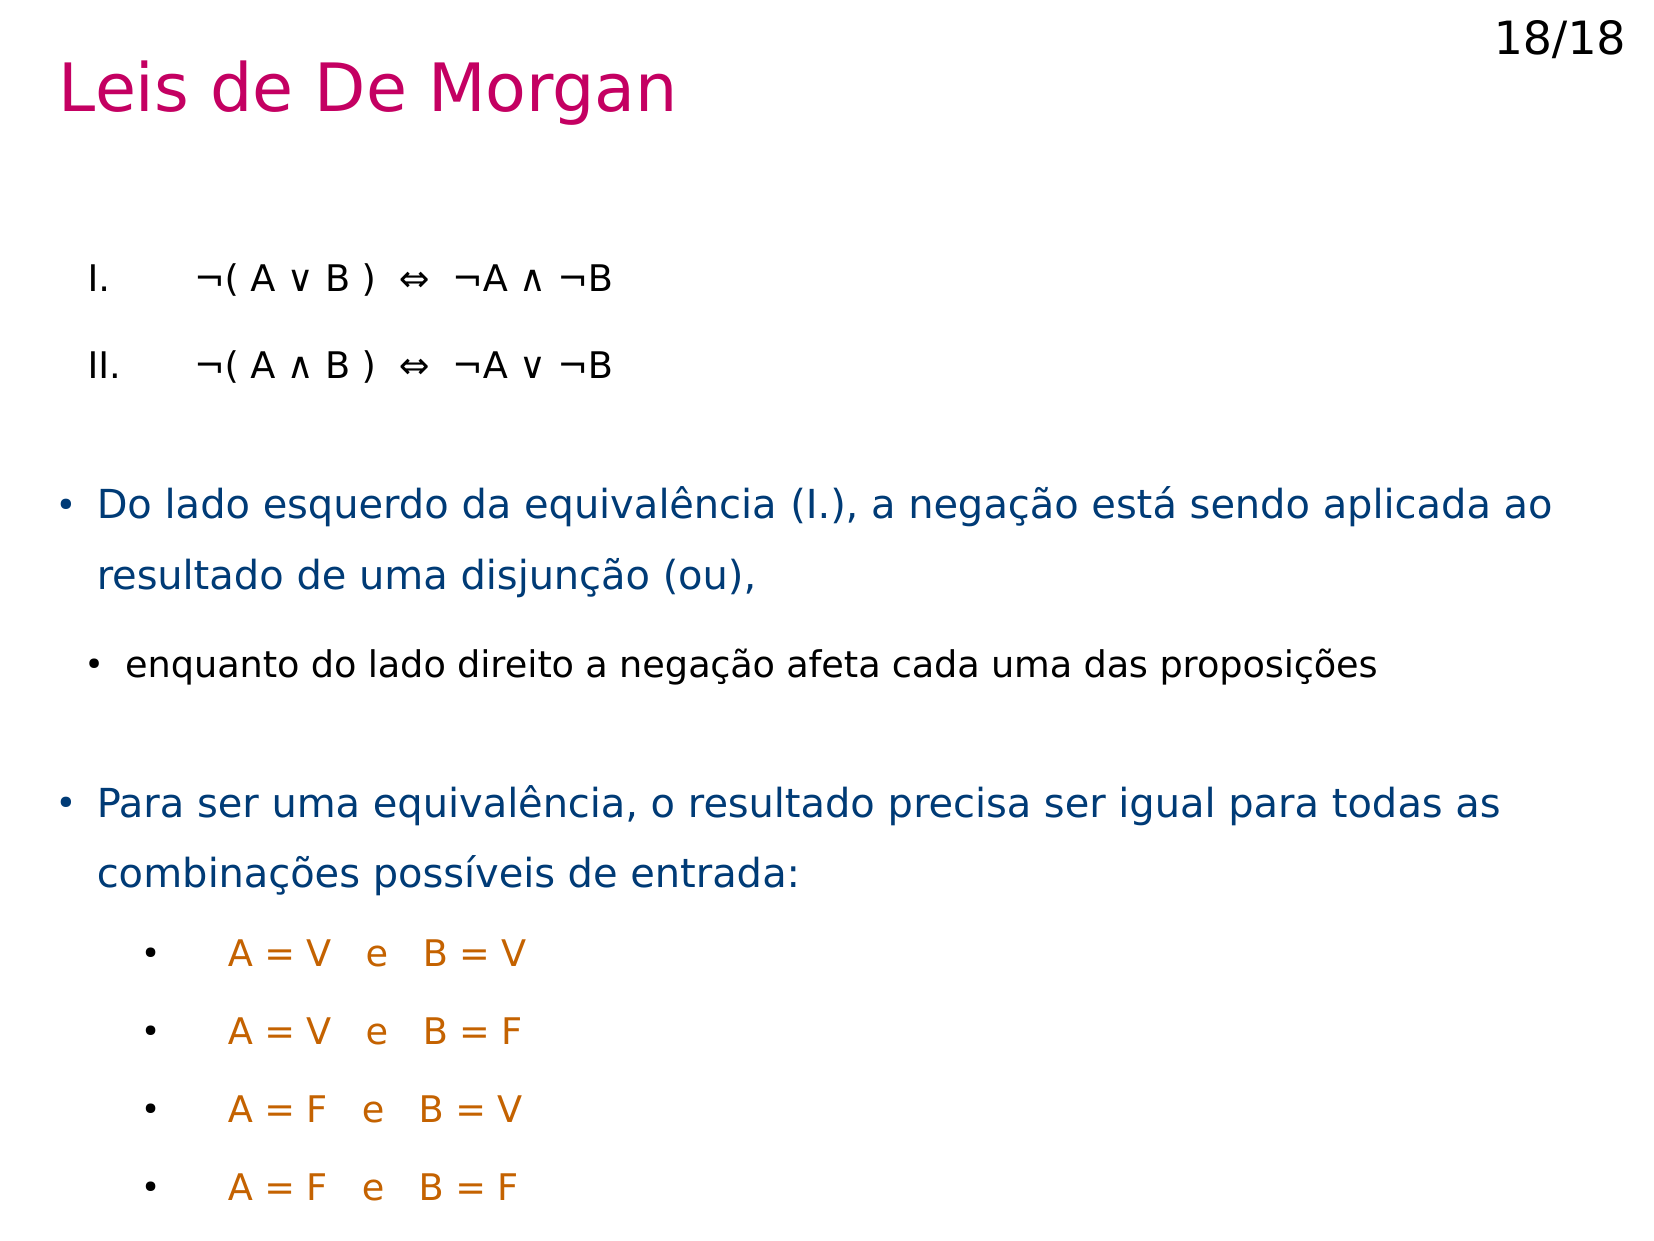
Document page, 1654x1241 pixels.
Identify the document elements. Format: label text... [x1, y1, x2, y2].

title Leis de De Morgan [59, 29, 1625, 148]
list ¬( A ∨ B ) ⇔ ¬A ∧ ¬B ¬( A ∧ B ) ⇔ ¬A ∨ ¬B Do lado esquerdo da equivalência (I.), a negação está sendo aplicada ao resultado de uma disjunção (ou), enquanto do lado direito a negação afeta cada uma das proposições Para ser uma equivalência, o resultado precisa ser igual para todas as combinações possíveis de entrada: A = V e B = V A = V e B = F A = F e B = V A = F e B = F [59, 236, 1625, 1211]
